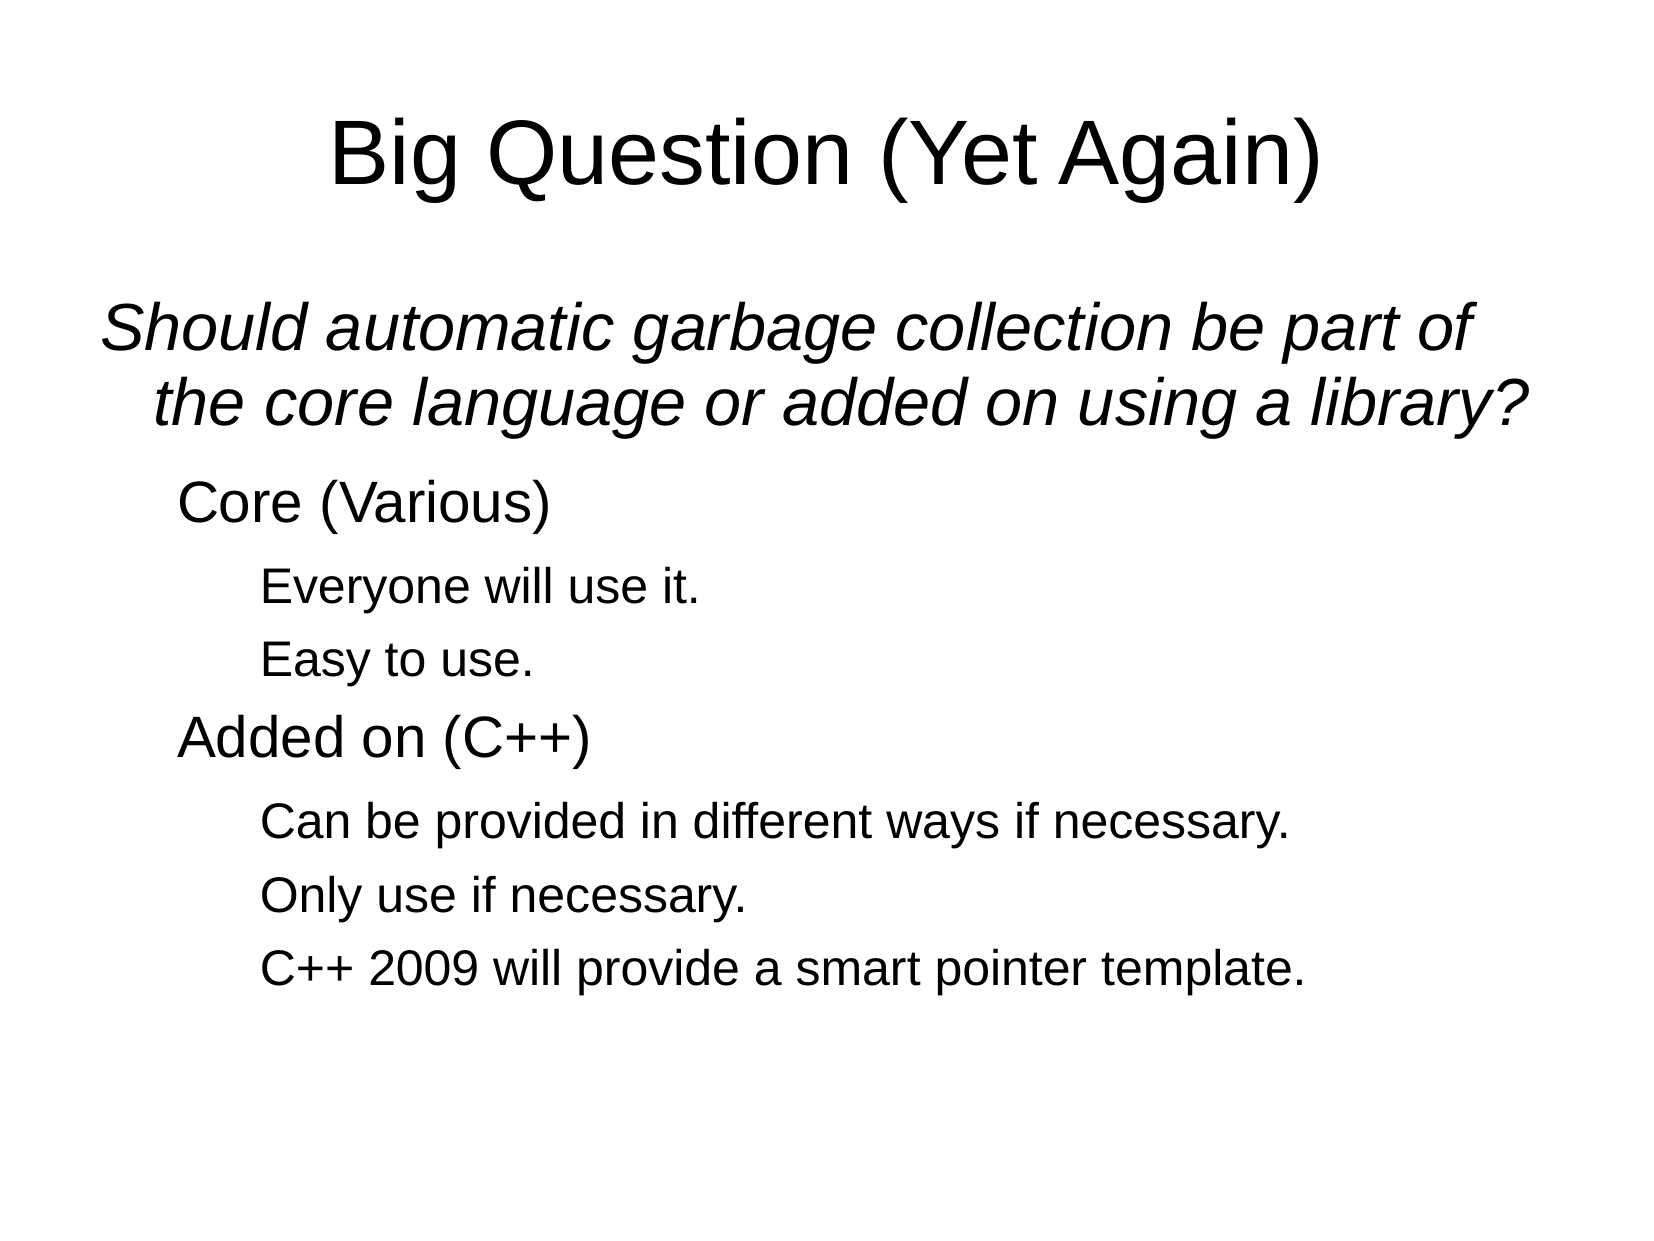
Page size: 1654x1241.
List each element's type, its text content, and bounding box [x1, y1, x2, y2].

list Should automatic garbage collection be part of the core language or added on using a library? Core (Various) Everyone will use it. Easy to use. Added on (C++) Can be provided in different ways if necessary. Only use if necessary. C++ 2009 will provide a smart pointer template. [82, 290, 1571, 1094]
title Big Question (Yet Again) [82, 49, 1571, 257]
